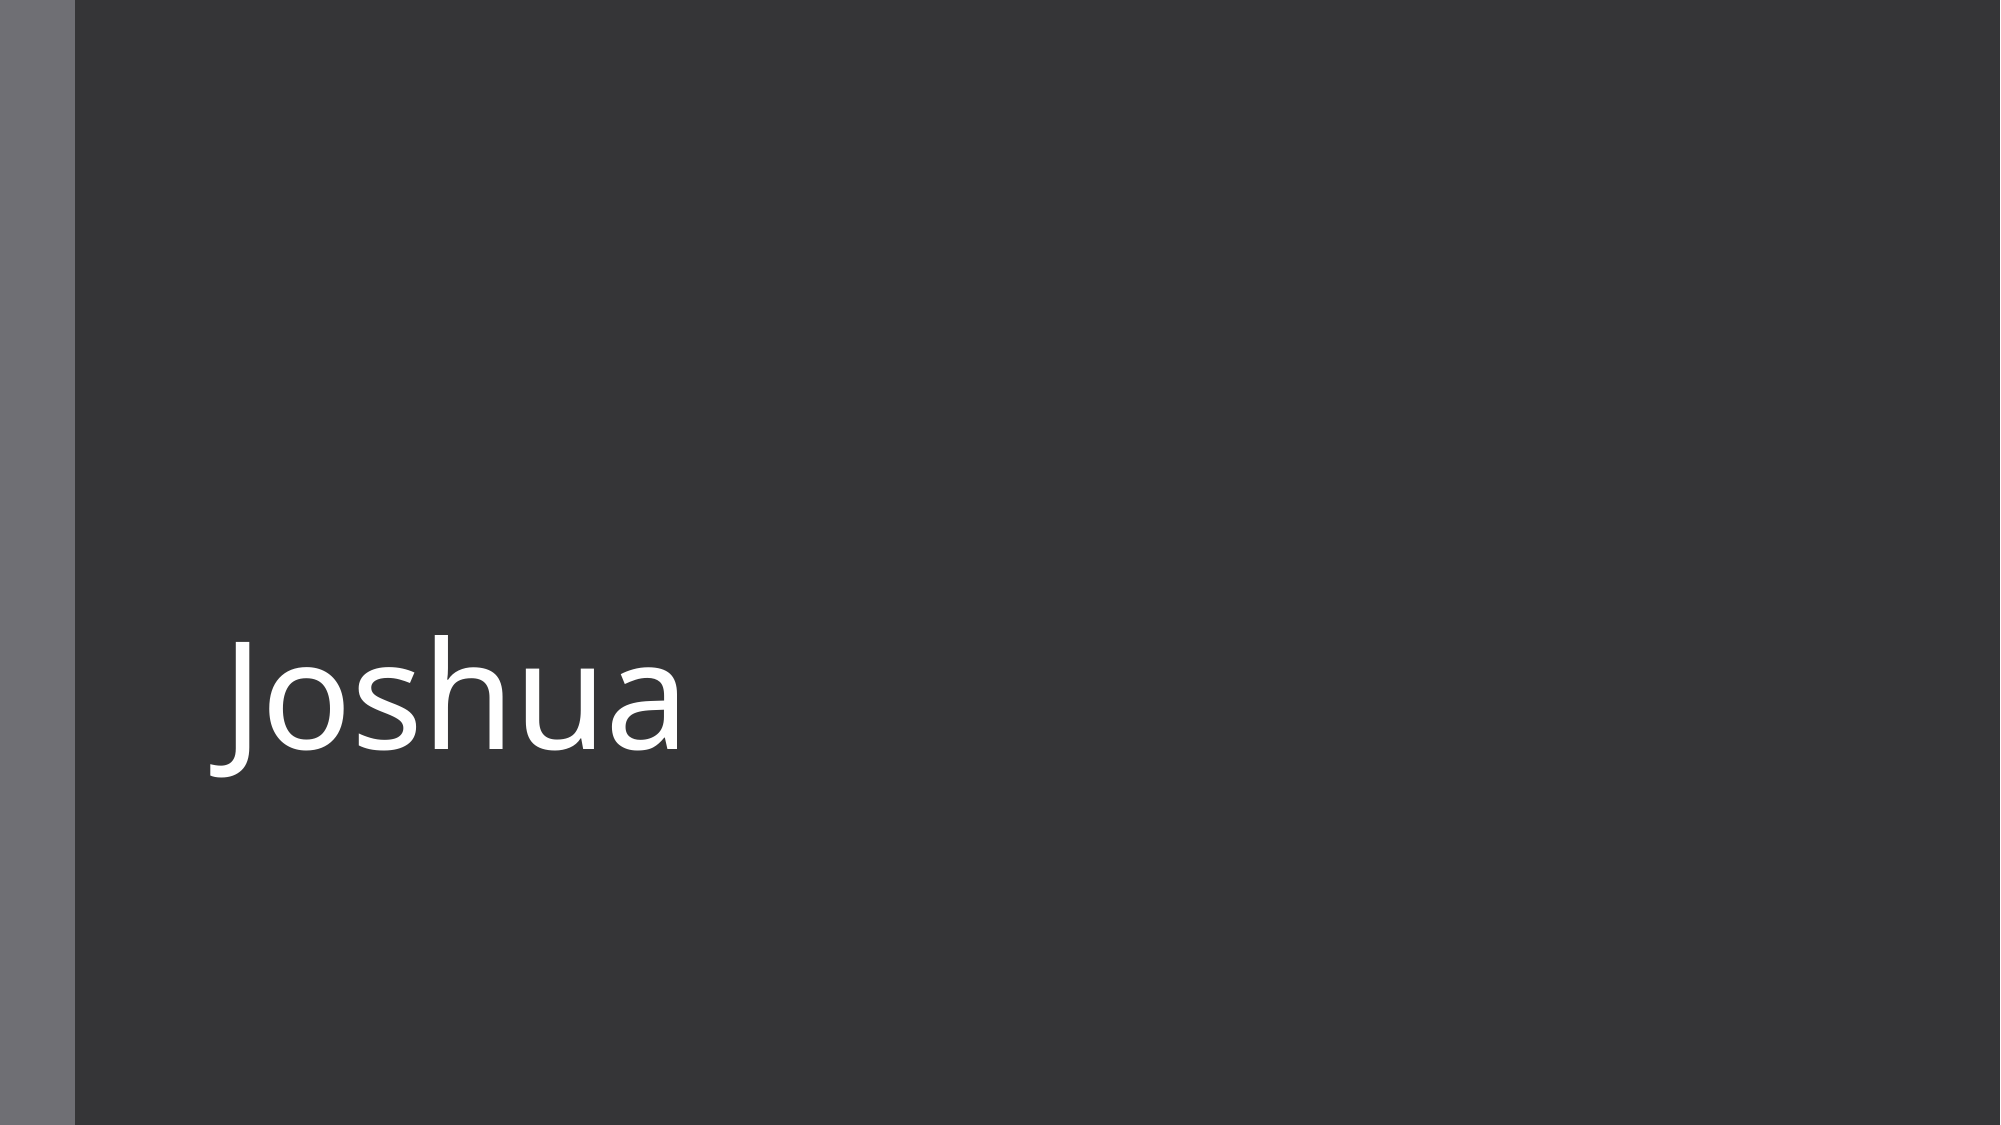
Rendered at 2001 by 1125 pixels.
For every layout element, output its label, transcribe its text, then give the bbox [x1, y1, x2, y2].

title Joshua [206, 124, 1752, 788]
